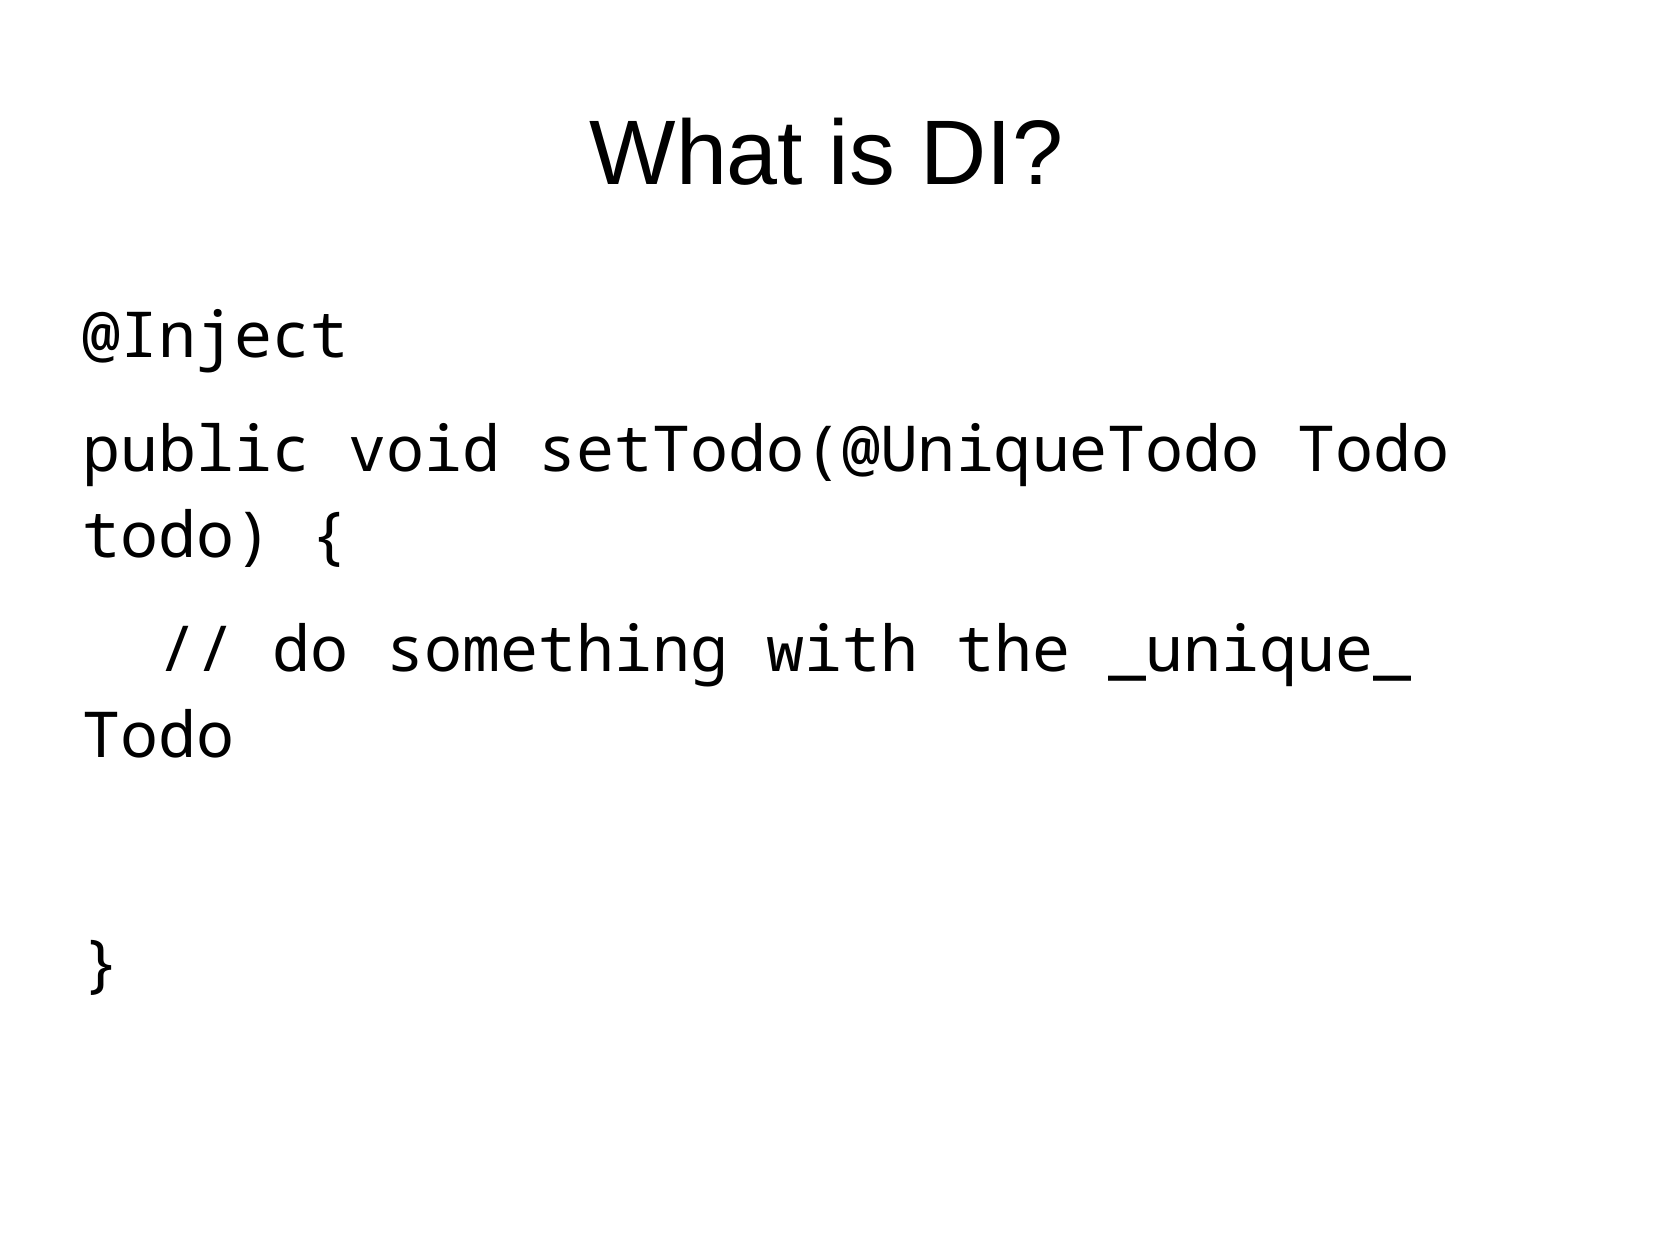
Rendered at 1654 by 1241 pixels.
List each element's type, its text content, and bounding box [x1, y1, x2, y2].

title What is DI? [82, 49, 1571, 257]
list @Inject public void setTodo(@UniqueTodo Todo todo) { // do something with the _unique_ Todo } [82, 290, 1538, 1010]
